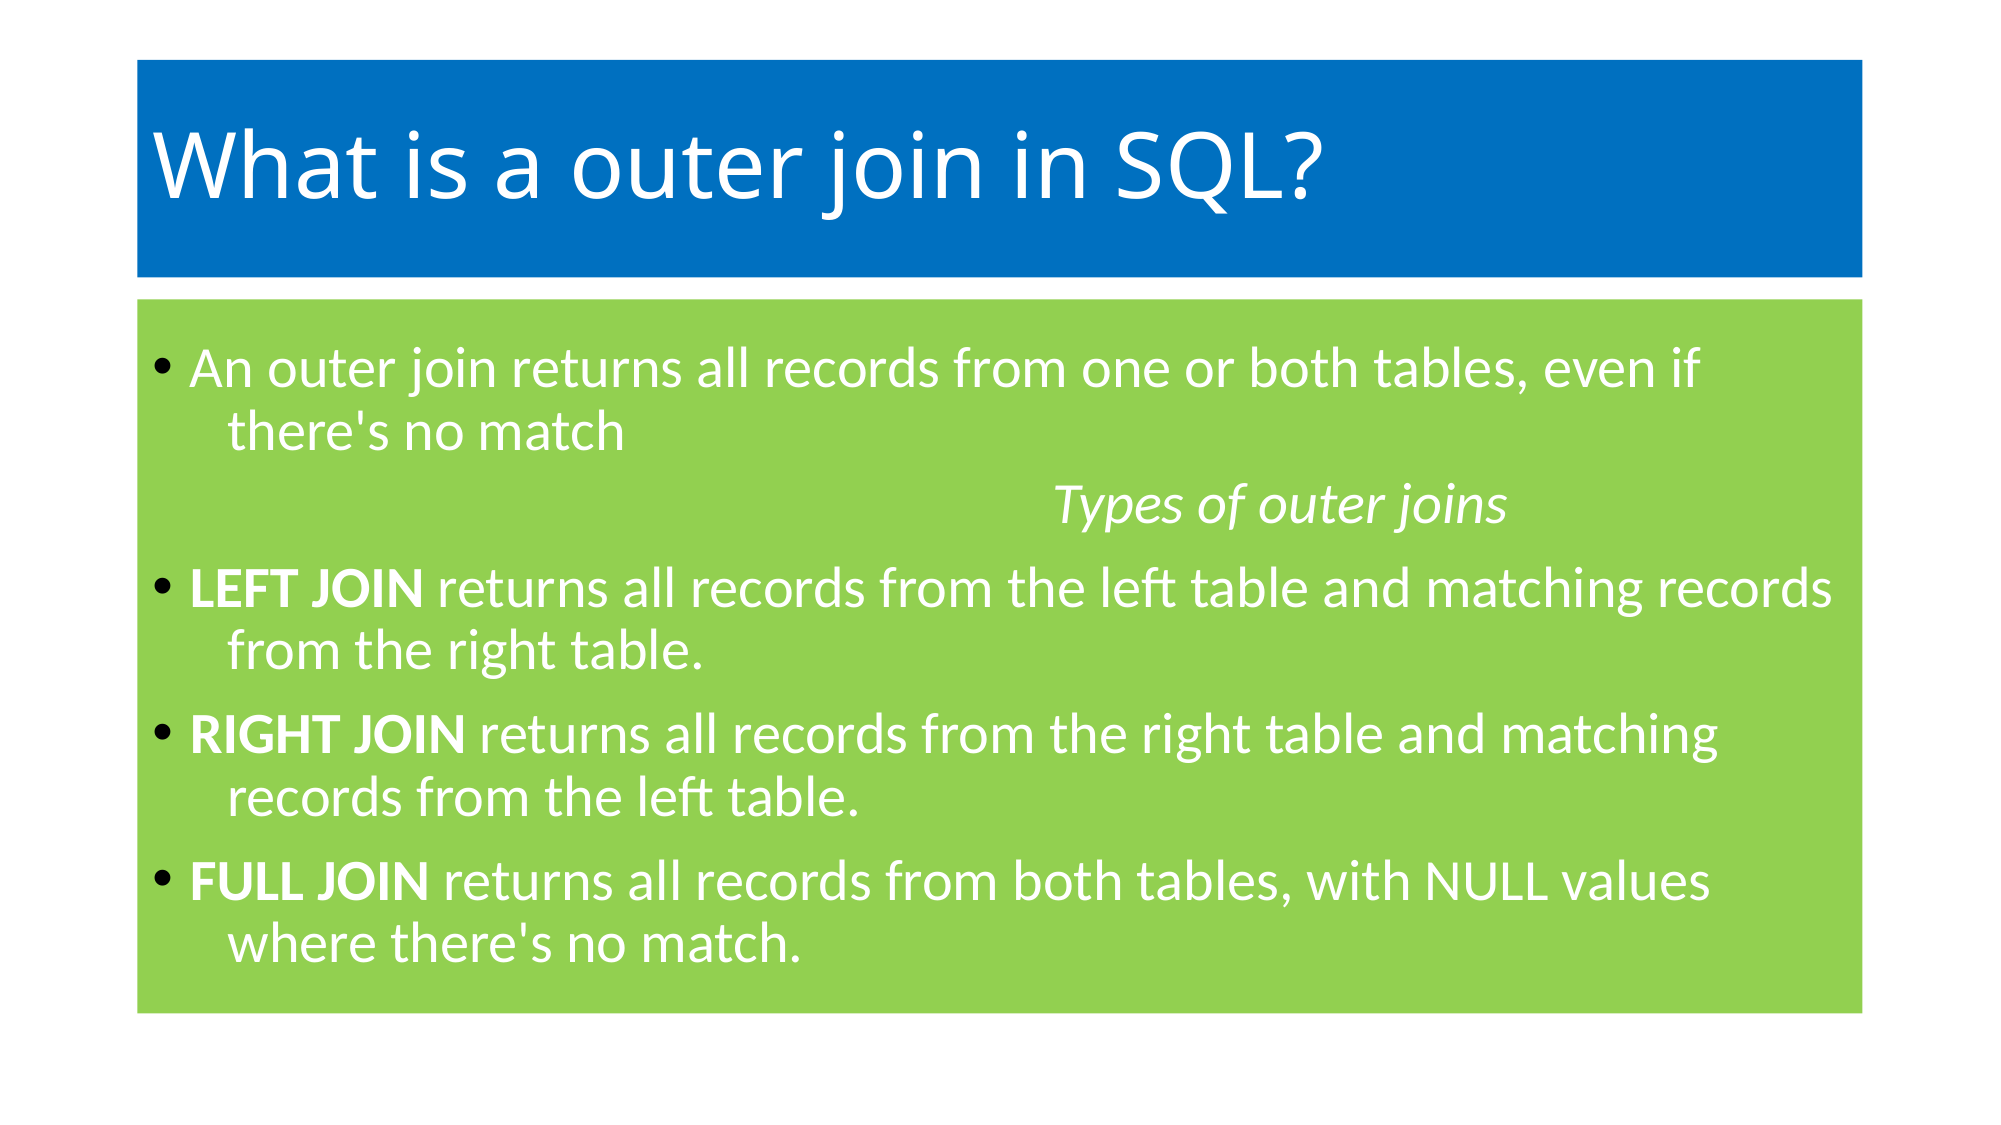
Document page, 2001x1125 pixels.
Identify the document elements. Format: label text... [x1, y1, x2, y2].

list An outer join returns all records from one or both tables, even if there's no match Types of outer joins LEFT JOIN returns all records from the left table and matching records from the right table. RIGHT JOIN returns all records from the right table and matching records from the left table. FULL JOIN returns all records from both tables, with NULL values where there's no match. [137, 299, 1863, 1014]
title What is a outer join in SQL? [137, 59, 1863, 278]
